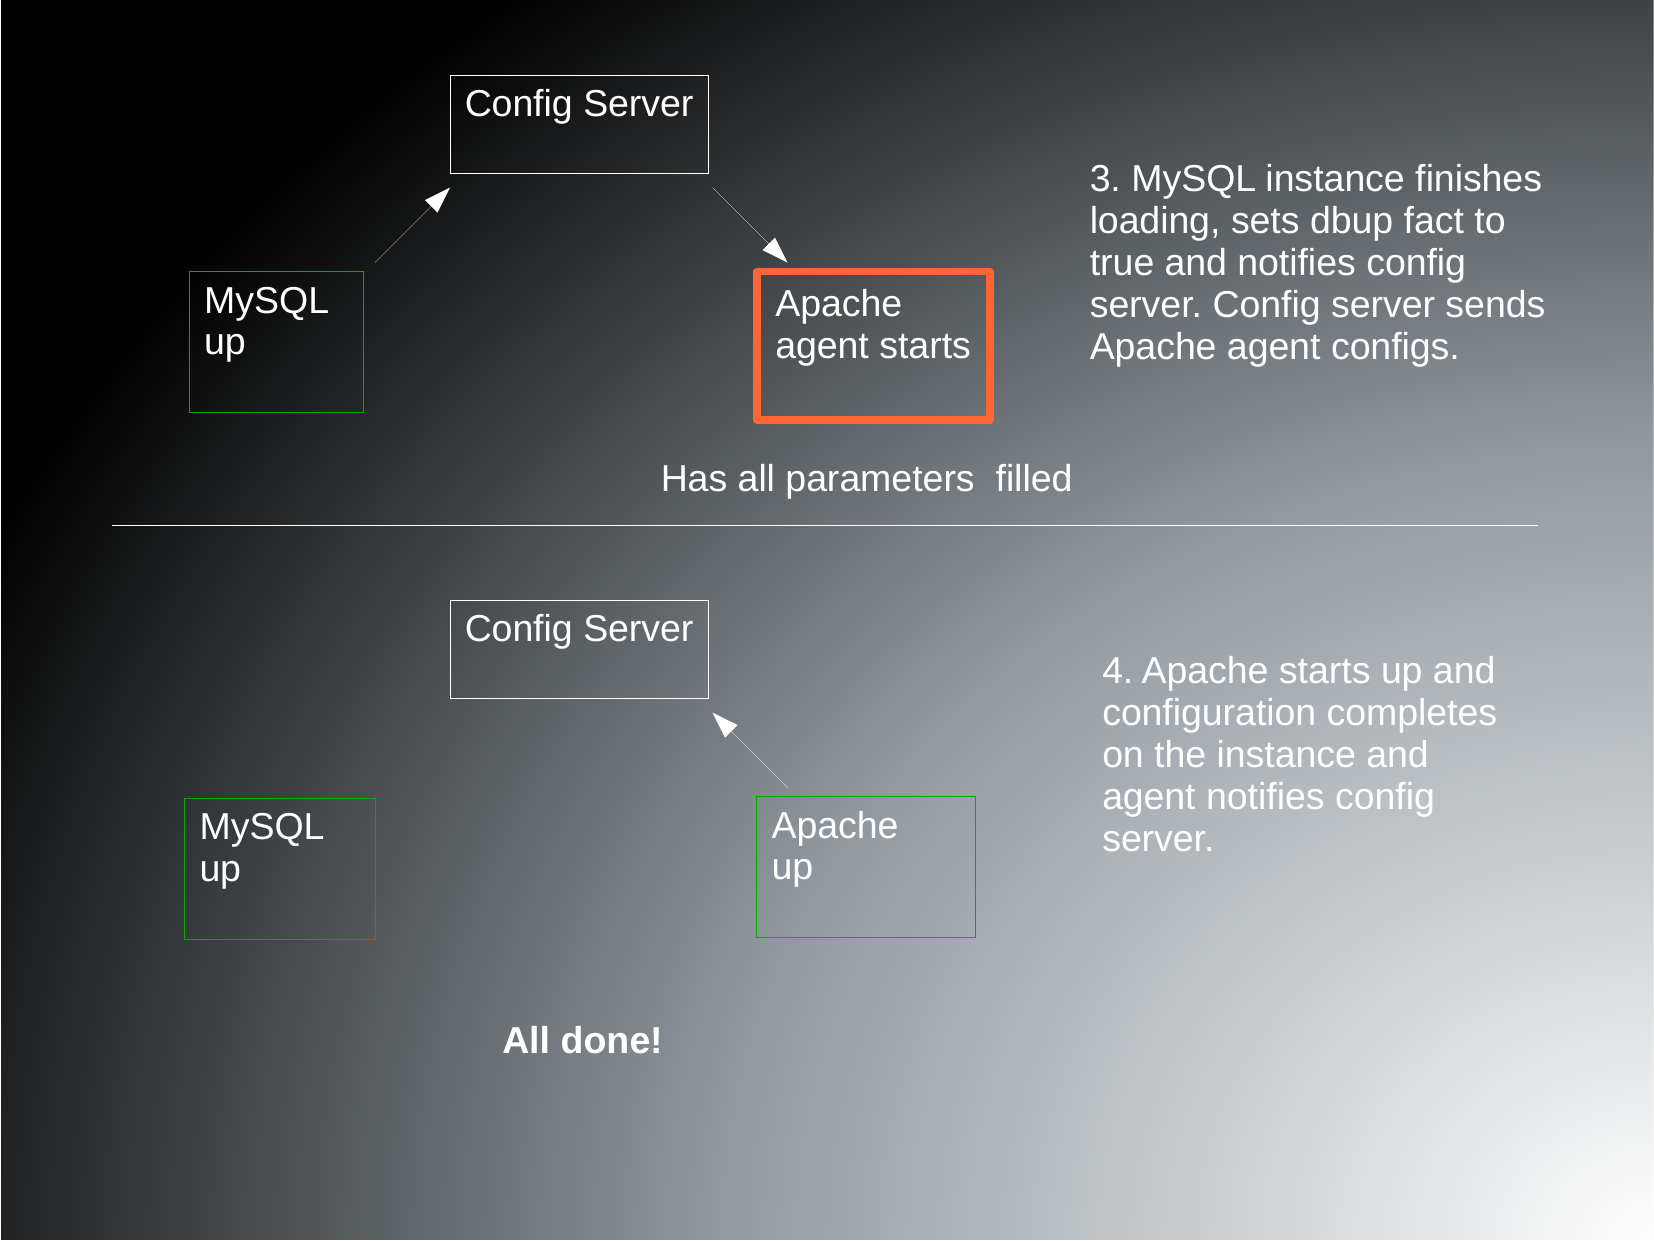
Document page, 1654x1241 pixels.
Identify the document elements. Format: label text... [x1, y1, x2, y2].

text_box 3. MySQL instance finishes loading, sets dbup fact to true and notifies config server. Config server sends Apache agent configs. [1075, 150, 1576, 473]
text_box All done! [487, 1012, 678, 1070]
text_box [412, 75, 751, 188]
text_box MySQL up [184, 798, 376, 940]
text_box Apache up [756, 796, 976, 938]
text_box MySQL up [189, 271, 364, 413]
text_box 4. Apache starts up and configuration completes on the instance and agent notifies config server. [1087, 642, 1538, 867]
text_box Apache agent starts [756, 271, 990, 420]
text_box [412, 600, 751, 713]
text_box Has all parameters filled [646, 450, 1089, 507]
picture [1, 0, 1654, 1240]
